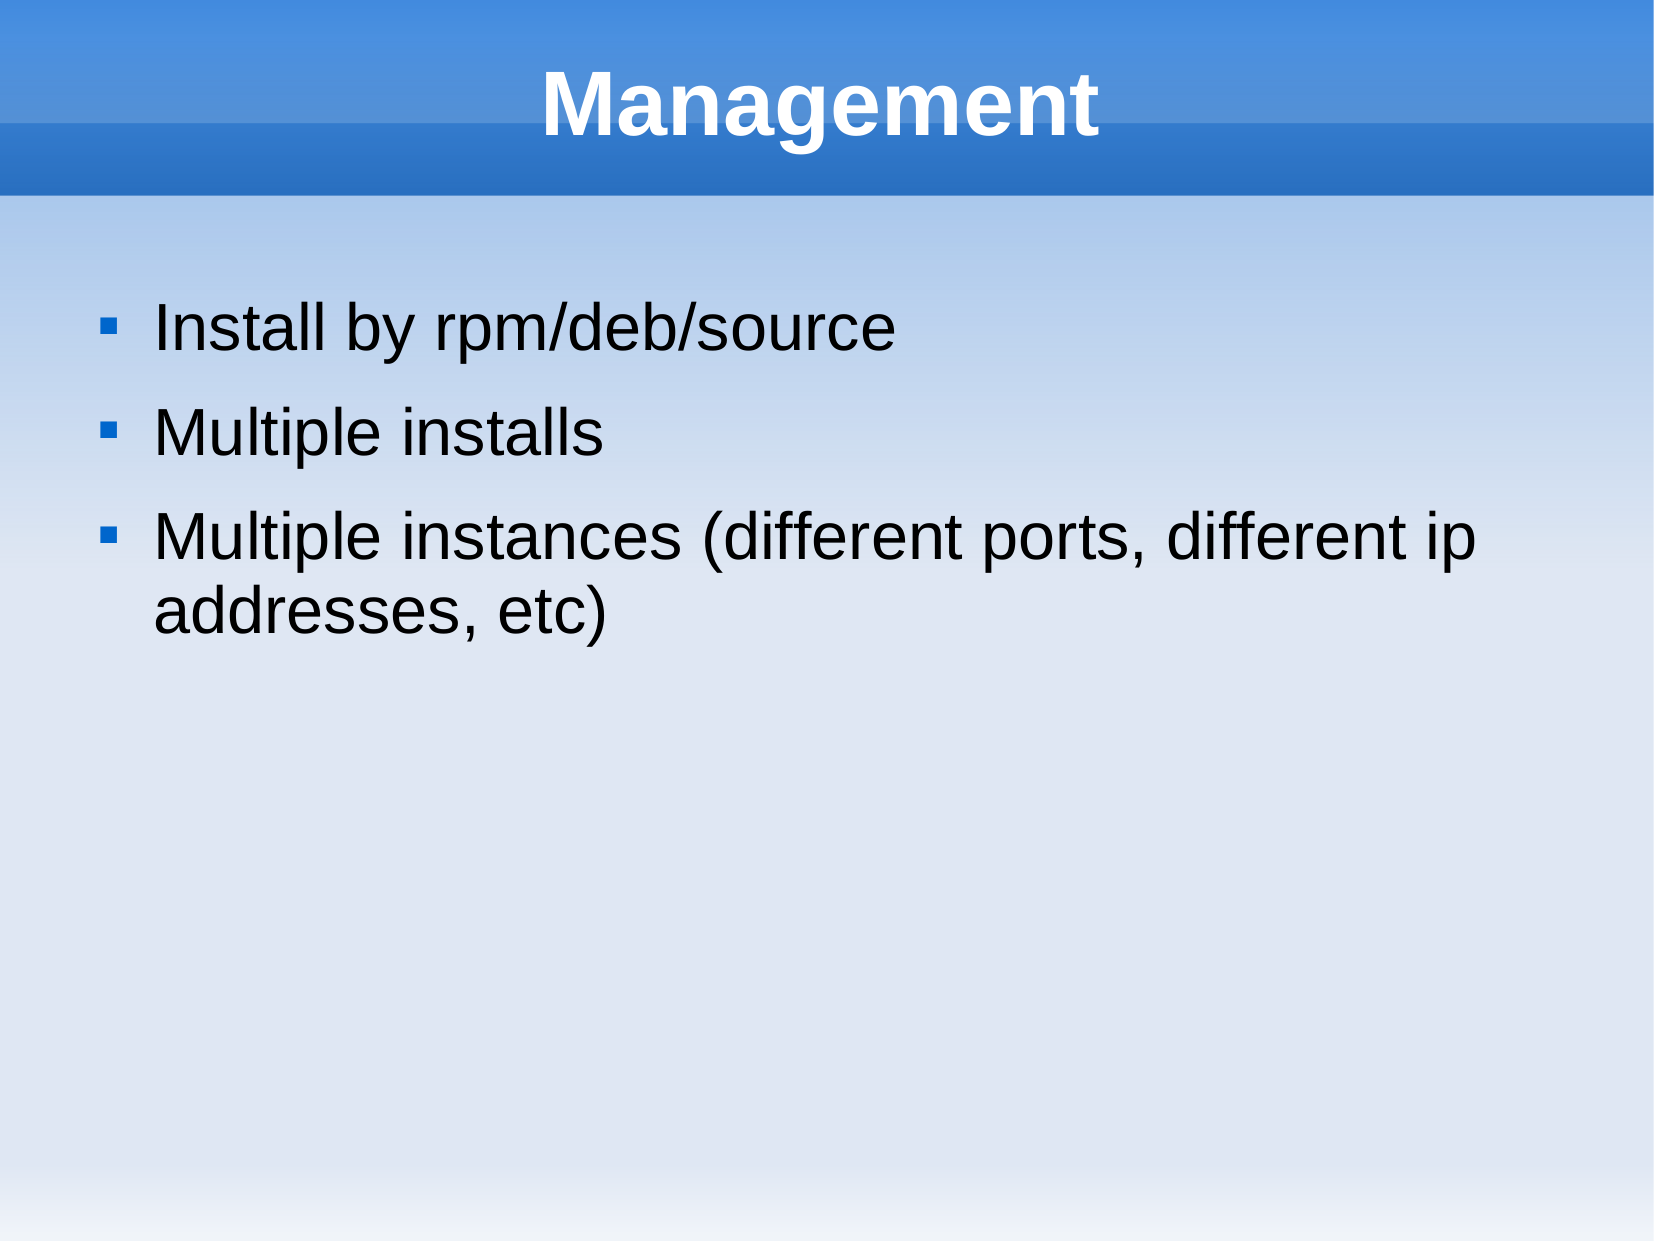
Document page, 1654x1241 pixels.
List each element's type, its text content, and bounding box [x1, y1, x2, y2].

list Install by rpm/deb/source Multiple installs Multiple instances (different ports, different ip addresses, etc) [82, 290, 1571, 1094]
title Management [76, 0, 1565, 208]
picture [0, 0, 1654, 1241]
